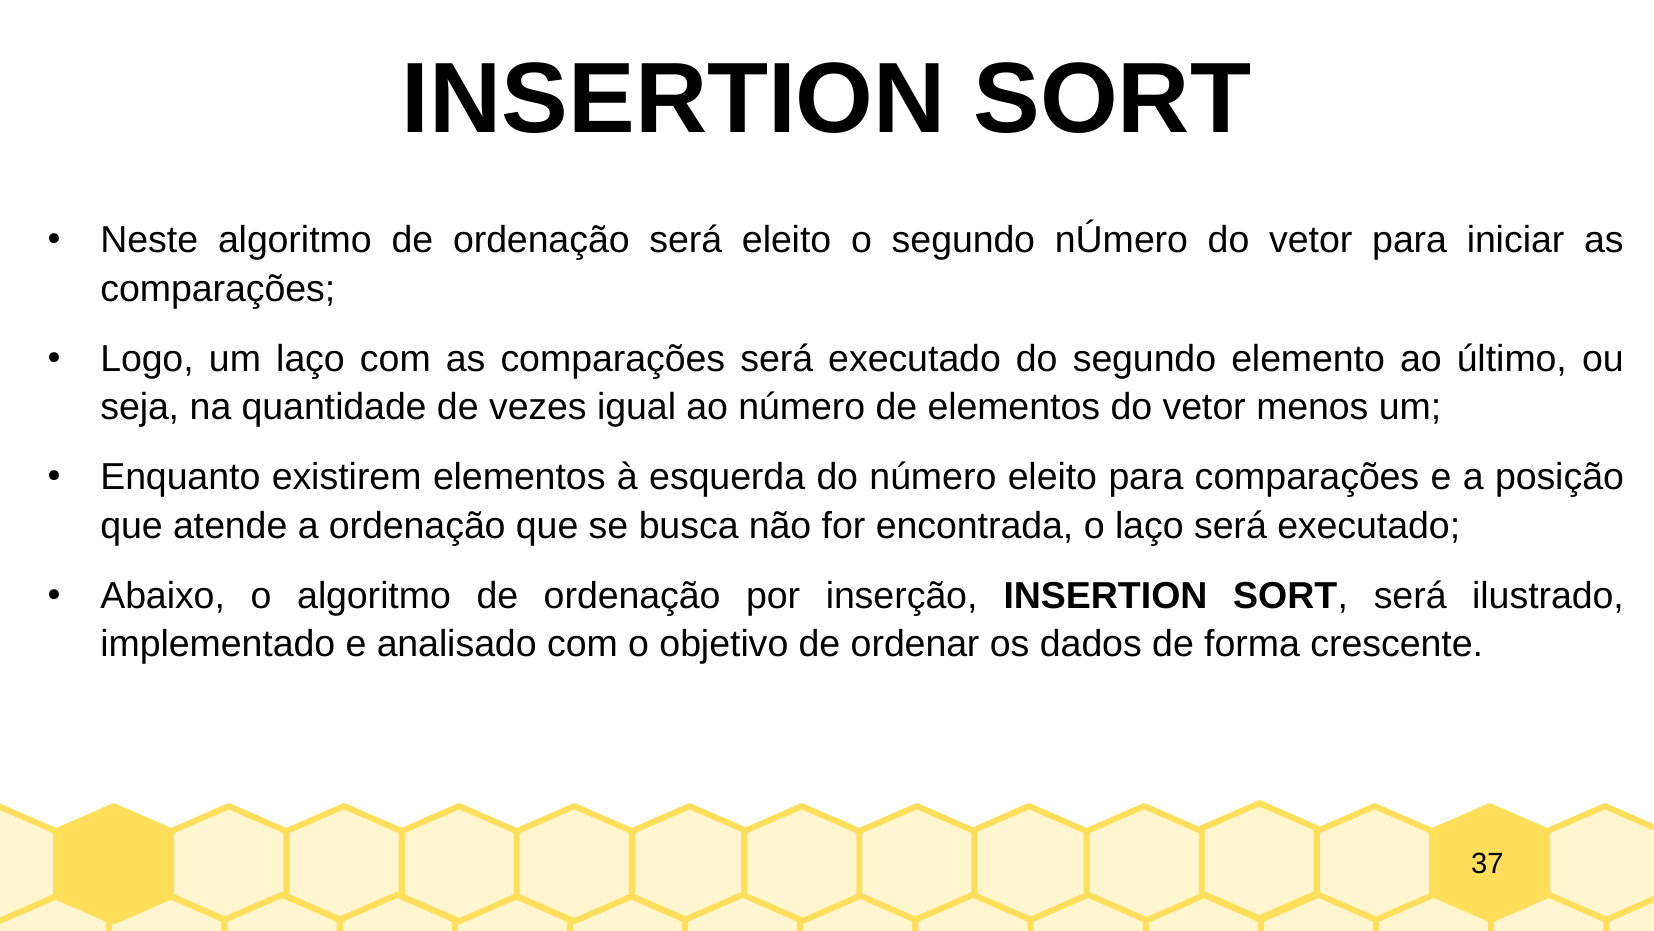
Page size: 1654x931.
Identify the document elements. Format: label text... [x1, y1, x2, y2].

title INSERTION SORT [29, 23, 1625, 172]
list Neste algoritmo de ordenação será eleito o segundo nÚmero do vetor para iniciar as comparações; Logo, um laço com as comparações será executado do segundo elemento ao último, ou seja, na quantidade de vezes igual ao número de elementos do vetor menos um; Enquanto existirem elementos à esquerda do número eleito para comparações e a posição que atende a ordenação que se busca não for encontrada, o laço será executado; Abaixo, o algoritmo de ordenação por inserção, INSERTION SORT, será ilustrado, implementado e analisado com o objetivo de ordenar os dados de forma crescente. [29, 212, 1625, 745]
